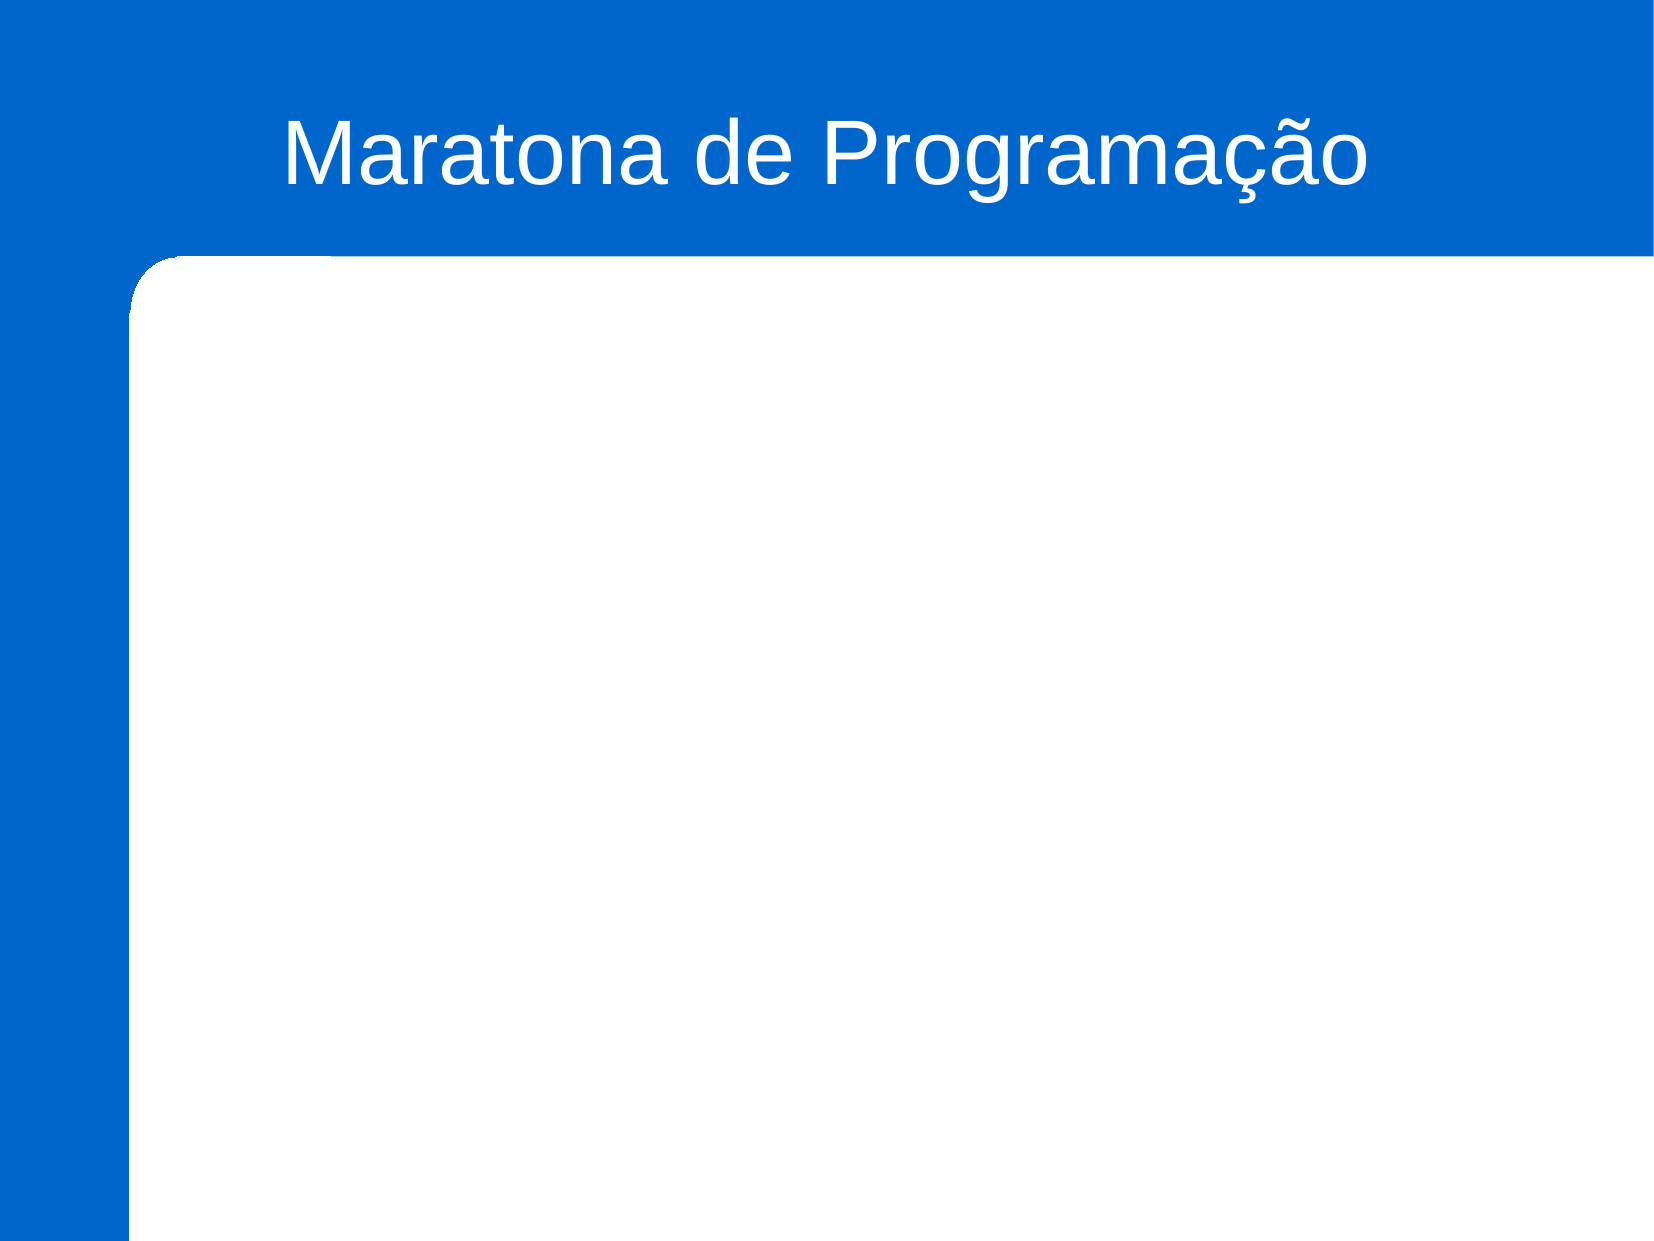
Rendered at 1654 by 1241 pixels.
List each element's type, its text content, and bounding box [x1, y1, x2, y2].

title Maratona de Programação [82, 49, 1571, 257]
